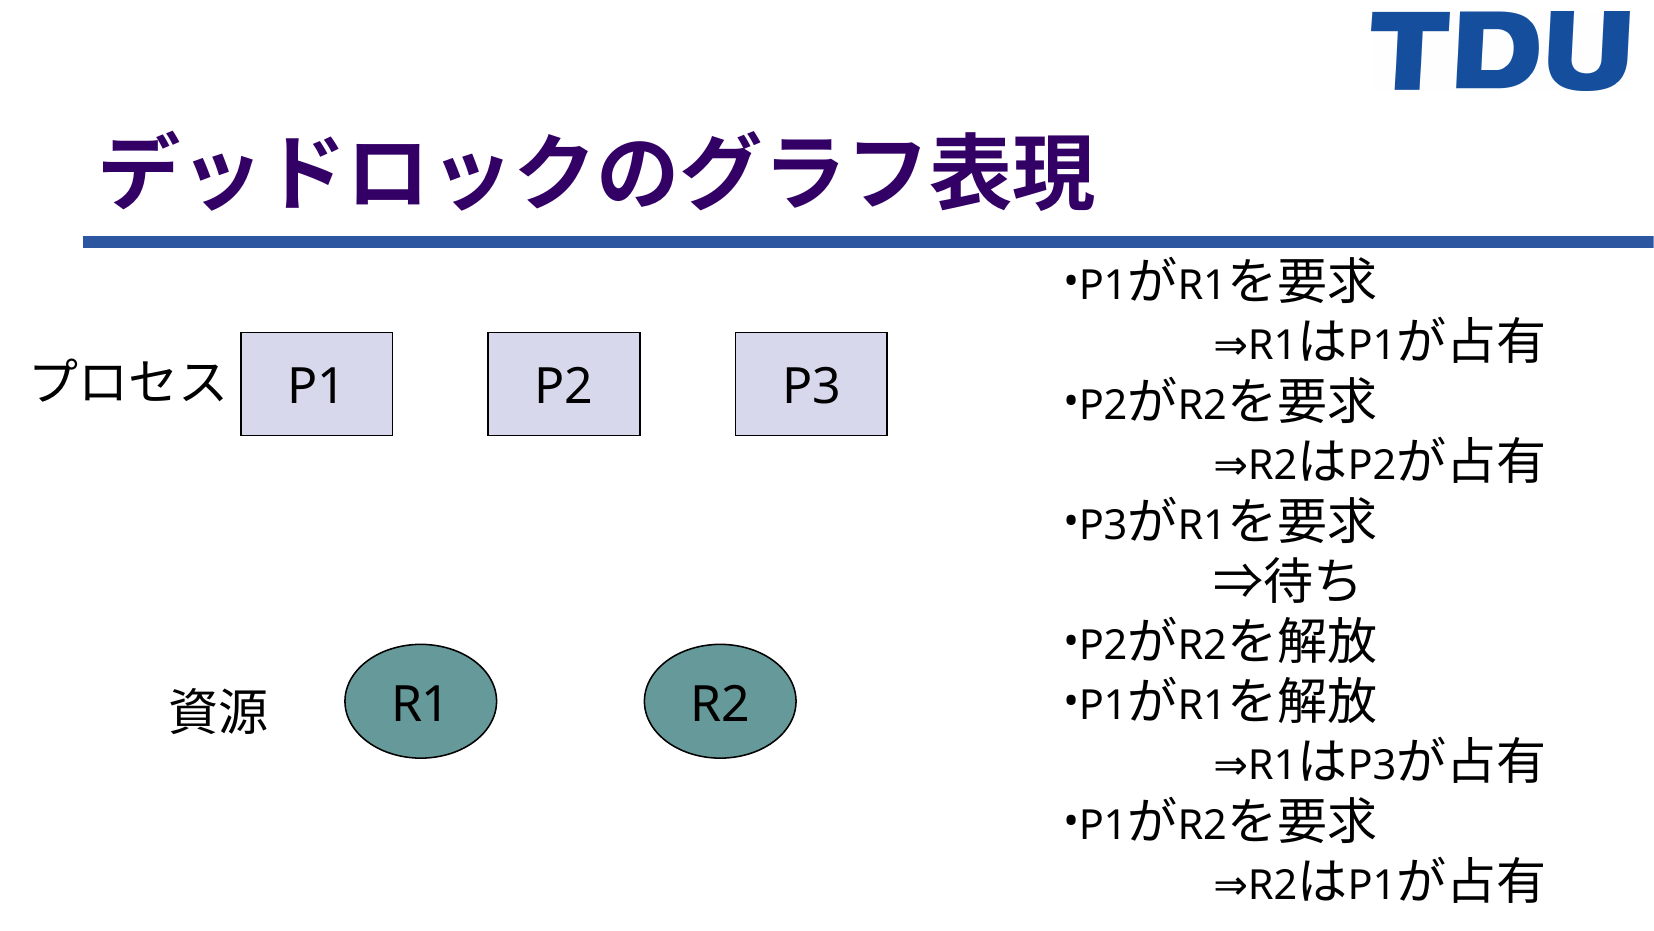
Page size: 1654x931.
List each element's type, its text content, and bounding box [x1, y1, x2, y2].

text_box プロセス [14, 342, 244, 418]
text_box 資源 [153, 673, 284, 749]
text_box P1がR1を要求 ⇒R1はP1が占有 P2がR2を要求 ⇒R2はP2が占有 P3がR1を要求 ⇒待ち P2がR2を解放 P1がR1を解放 ⇒R1はP3が占有 P1がR2を要求 ⇒R2はP1が占有 [1048, 242, 1562, 918]
picture [1371, 11, 1630, 91]
text_box P3 [735, 332, 888, 436]
text_box P2 [488, 332, 640, 436]
text_box R1 [344, 644, 497, 759]
text_box P1 [240, 332, 393, 436]
title デッドロックのグラフ表現 [82, 51, 1571, 228]
text_box R2 [644, 644, 797, 759]
